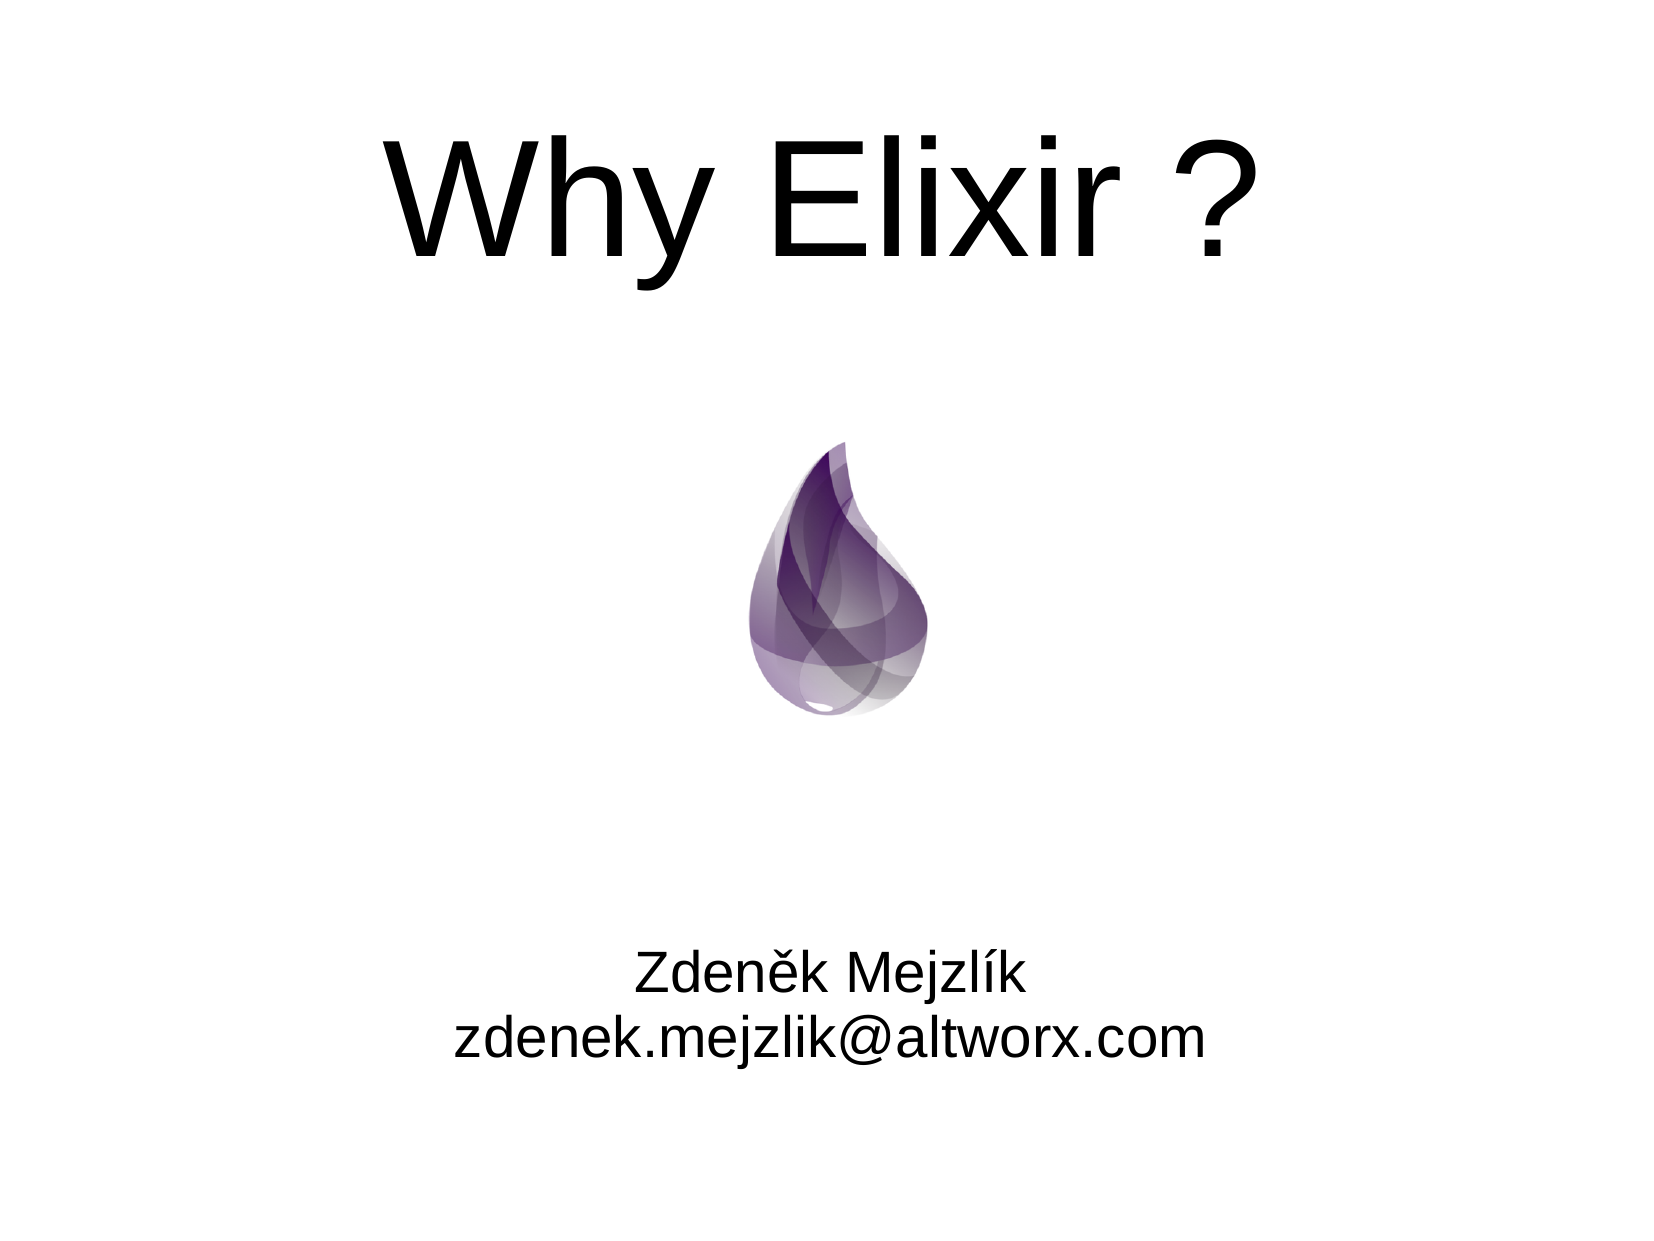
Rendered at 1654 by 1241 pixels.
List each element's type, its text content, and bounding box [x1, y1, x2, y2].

title Zdeněk Mejzlík zdenek.mejzlik@altworx.com [86, 810, 1576, 1201]
subtitle Why Elixir ? [78, 105, 1568, 929]
